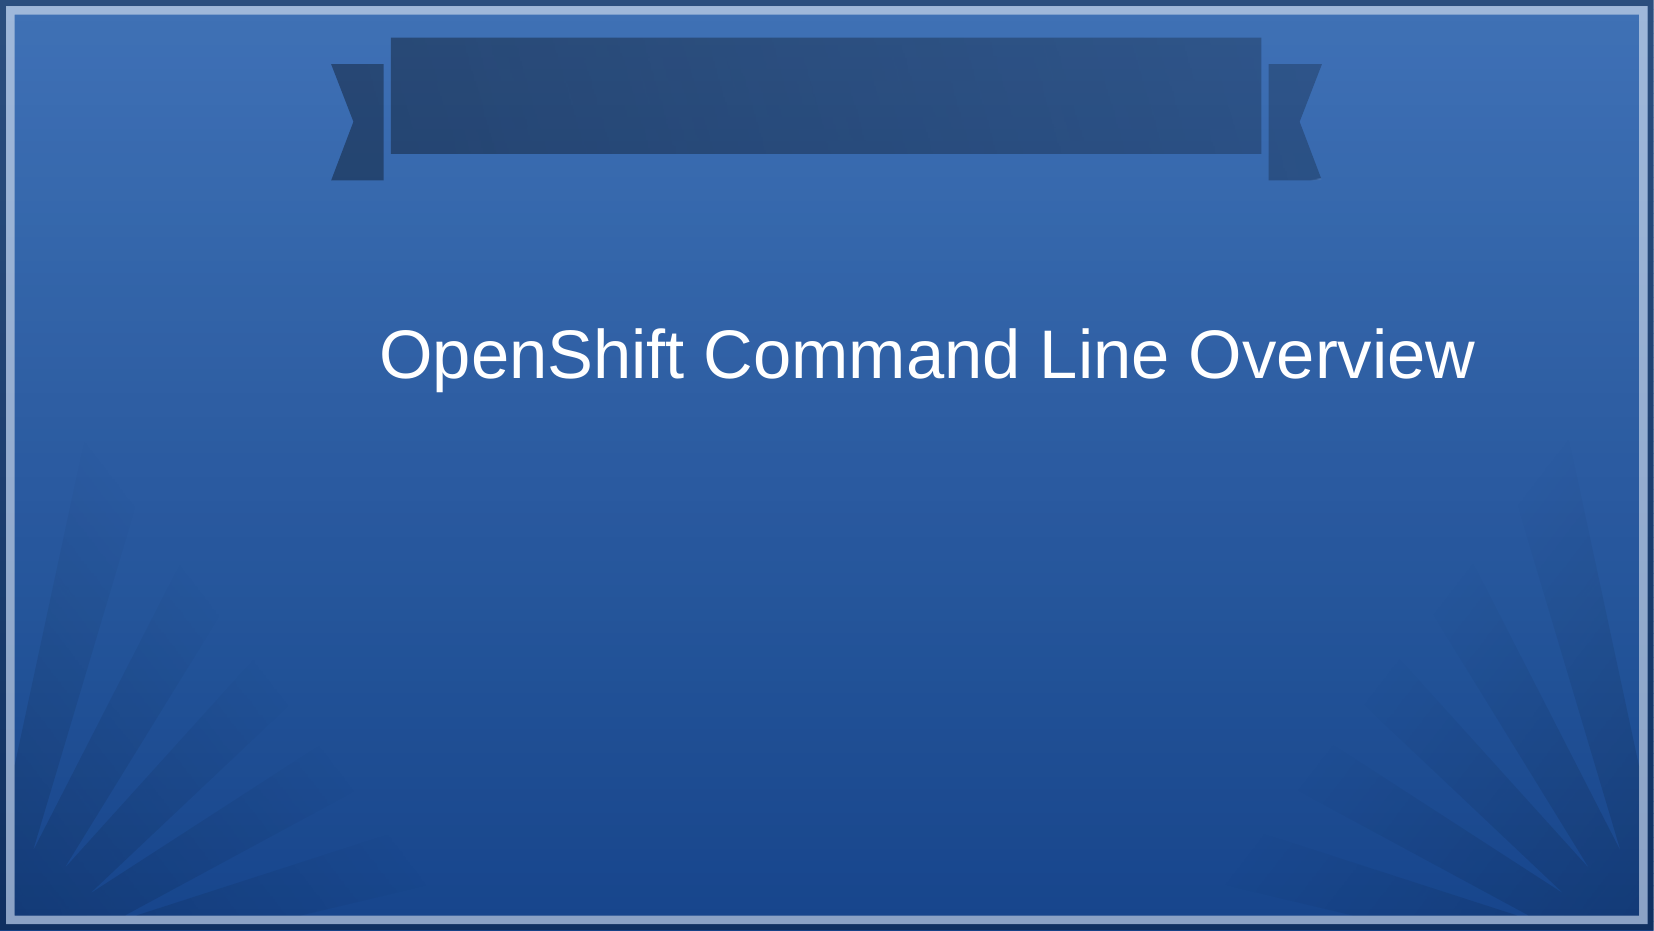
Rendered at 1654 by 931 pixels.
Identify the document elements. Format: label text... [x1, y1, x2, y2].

title OpenShift Command Line Overview [0, 265, 1477, 443]
